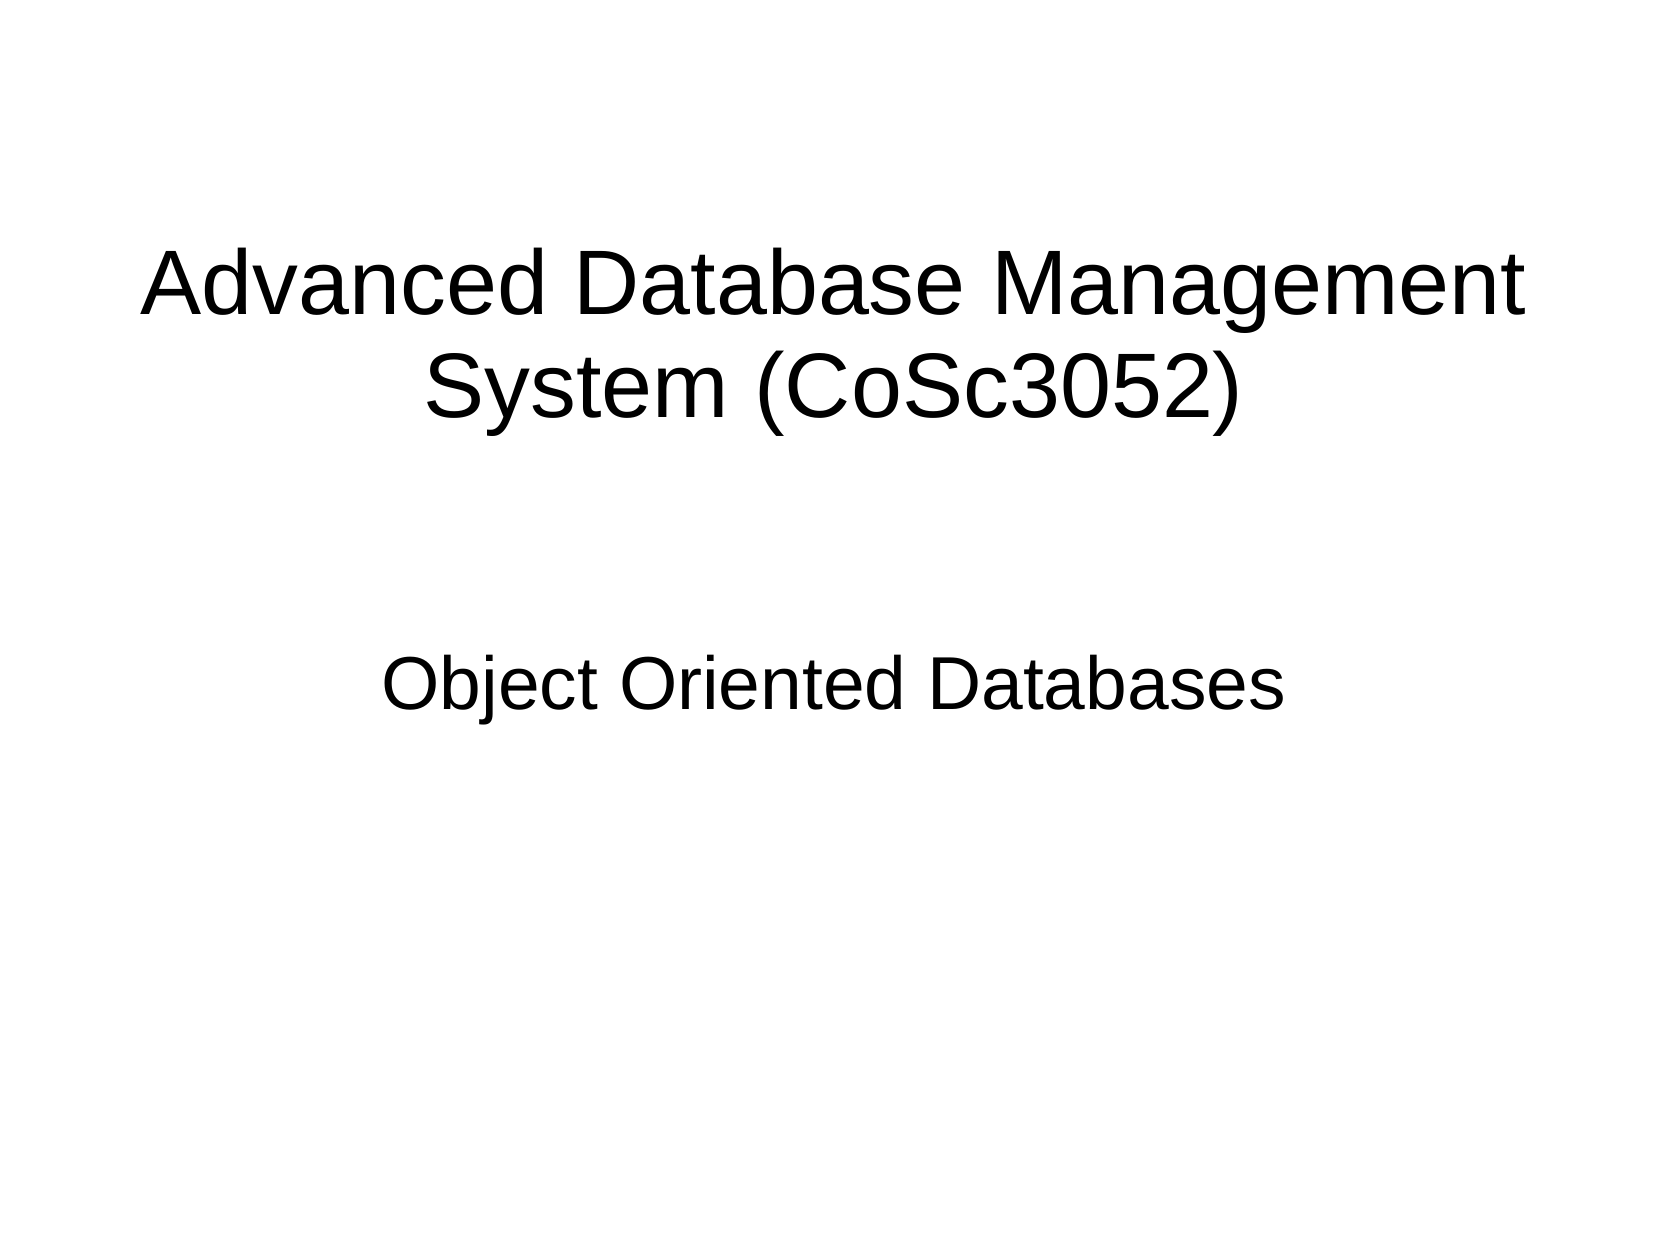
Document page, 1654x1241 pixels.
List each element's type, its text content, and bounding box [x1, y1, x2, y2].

title Advanced Database Management System (CoSc3052) Object Oriented Databases [90, 231, 1579, 726]
